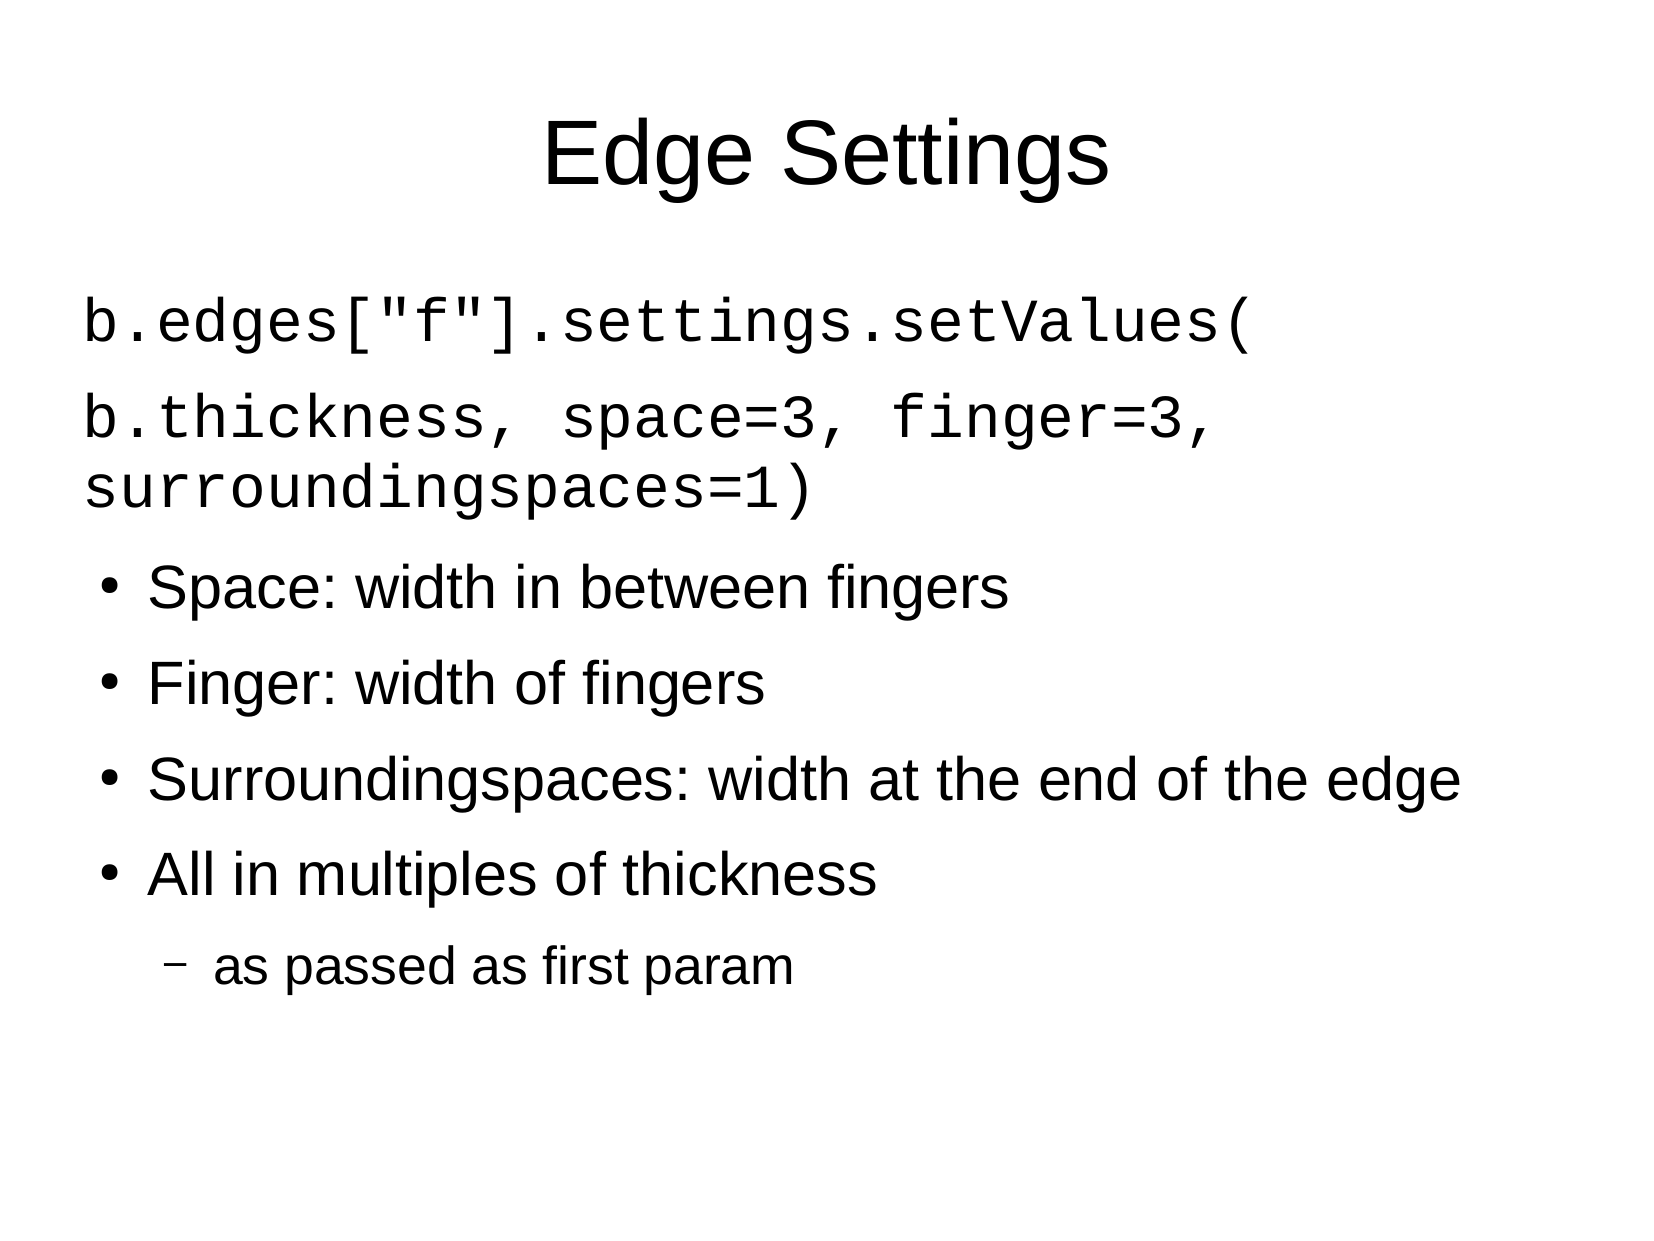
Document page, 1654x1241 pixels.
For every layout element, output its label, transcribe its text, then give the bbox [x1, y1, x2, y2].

title Edge Settings [82, 49, 1571, 257]
list b.edges["f"].settings.setValues( b.thickness, space=3, finger=3, surroundingspaces=1) Space: width in between fingers Finger: width of fingers Surroundingspaces: width at the end of the edge All in multiples of thickness as passed as first param [82, 290, 1571, 1010]
